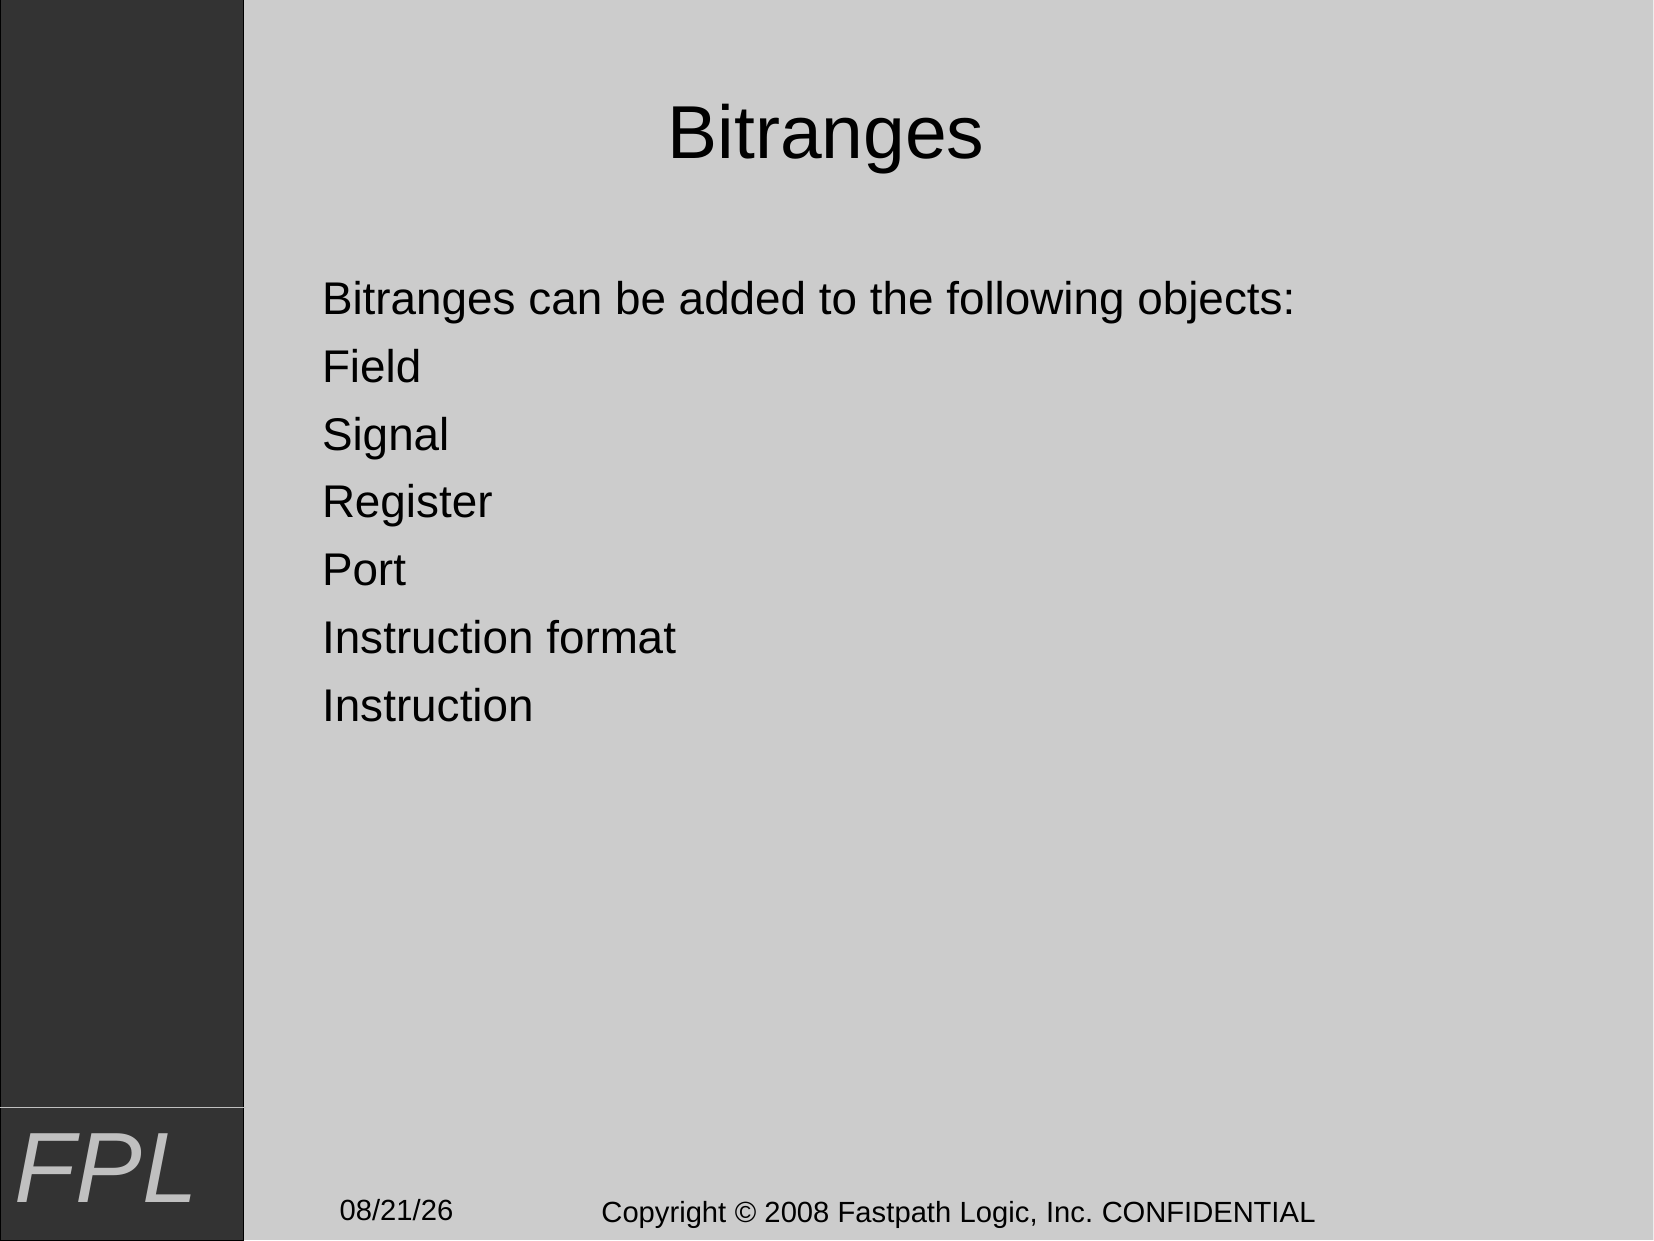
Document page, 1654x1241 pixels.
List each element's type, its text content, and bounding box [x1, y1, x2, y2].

title Bitranges [120, 43, 1533, 222]
list Bitranges can be added to the following objects: Field Signal Register Port Instruction format Instruction [322, 272, 1635, 1179]
